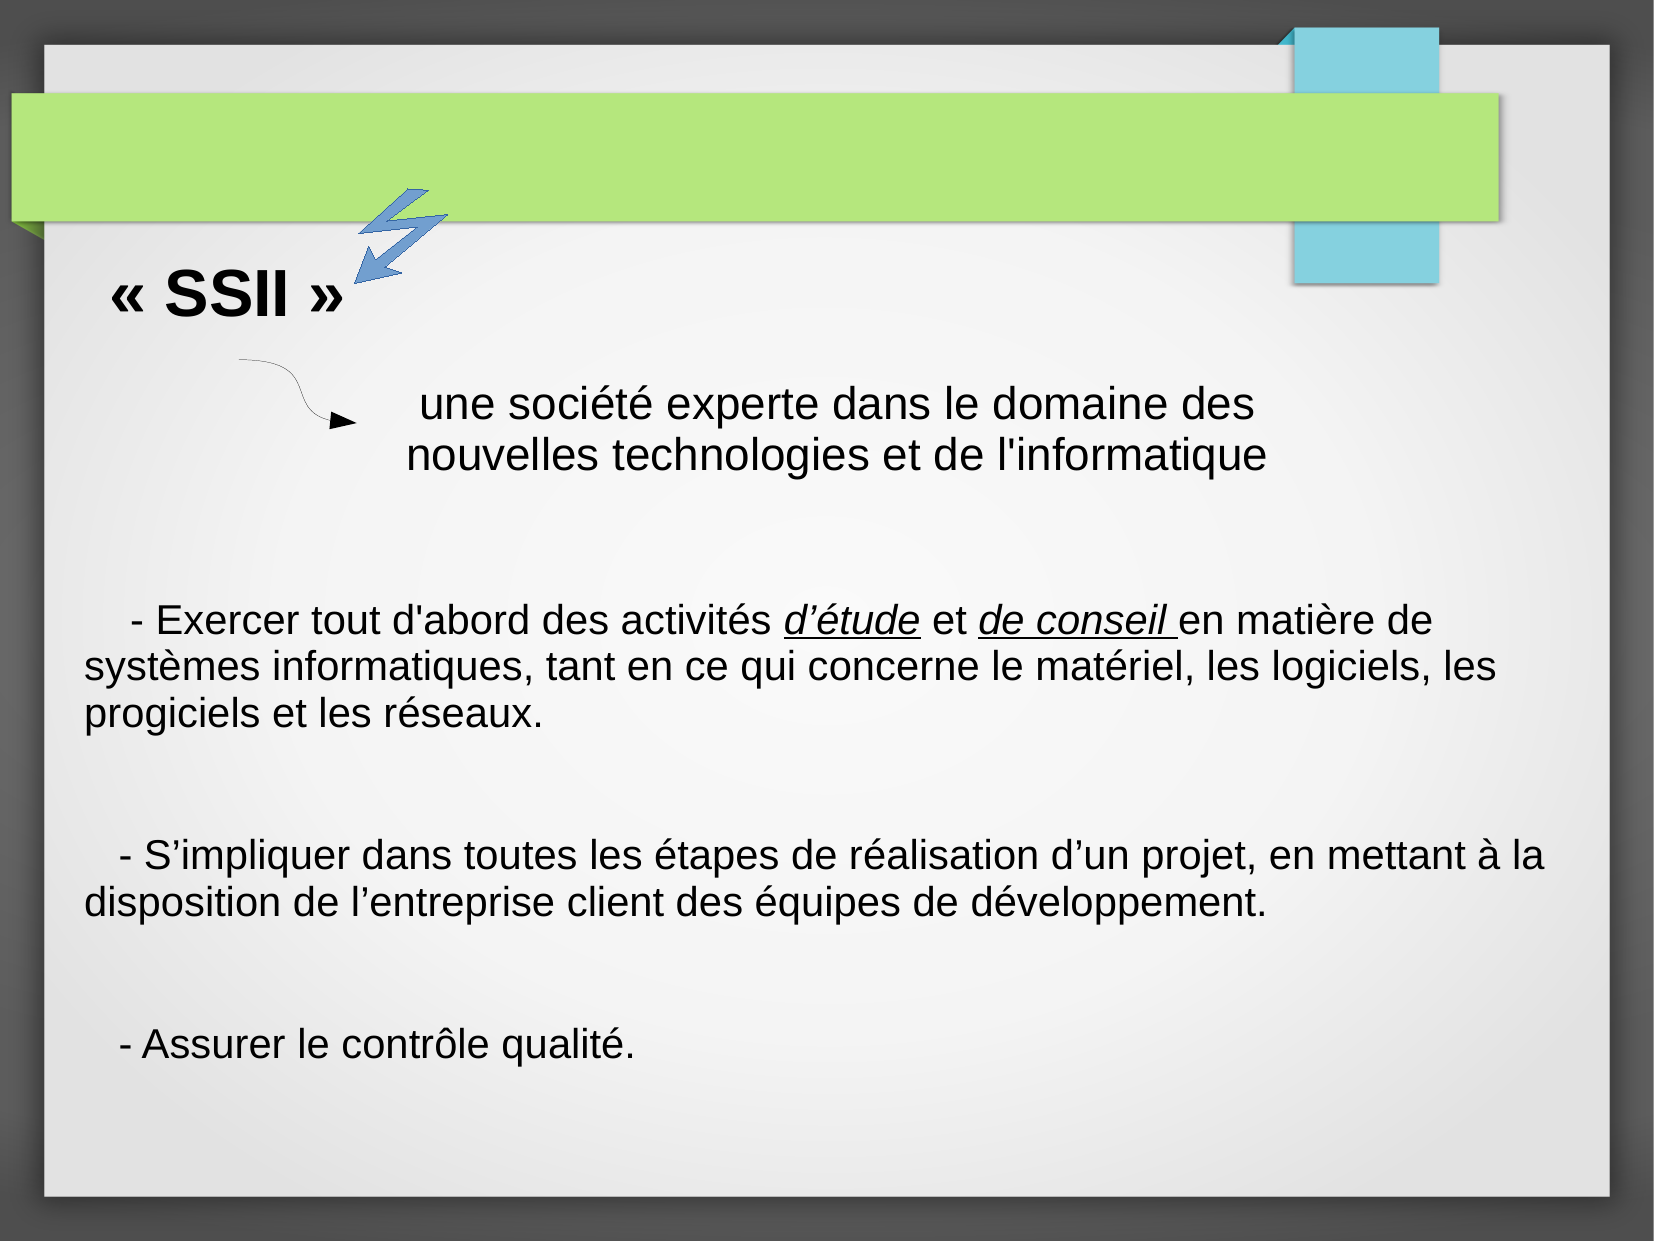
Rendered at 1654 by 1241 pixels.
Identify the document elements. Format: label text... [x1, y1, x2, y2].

text_box « SSII » [94, 248, 411, 438]
text_box « SSII » [371, 248, 389, 258]
text_box - Exercer tout d'abord des activités d’étude et de conseil en matière de systèmes informatiques, tant en ce qui concerne le matériel, les logiciels, les progiciels et les réseaux. - S’impliquer dans toutes les étapes de réalisation d’un projet, en mettant à la disposition de l’entreprise client des équipes de développement. - Assurer le contrôle qualité. [69, 589, 1574, 1152]
text_box [354, 188, 448, 284]
picture [0, 0, 1654, 1241]
text_box une société experte dans le domaine des nouvelles technologies et de l'informatique [354, 370, 1321, 542]
